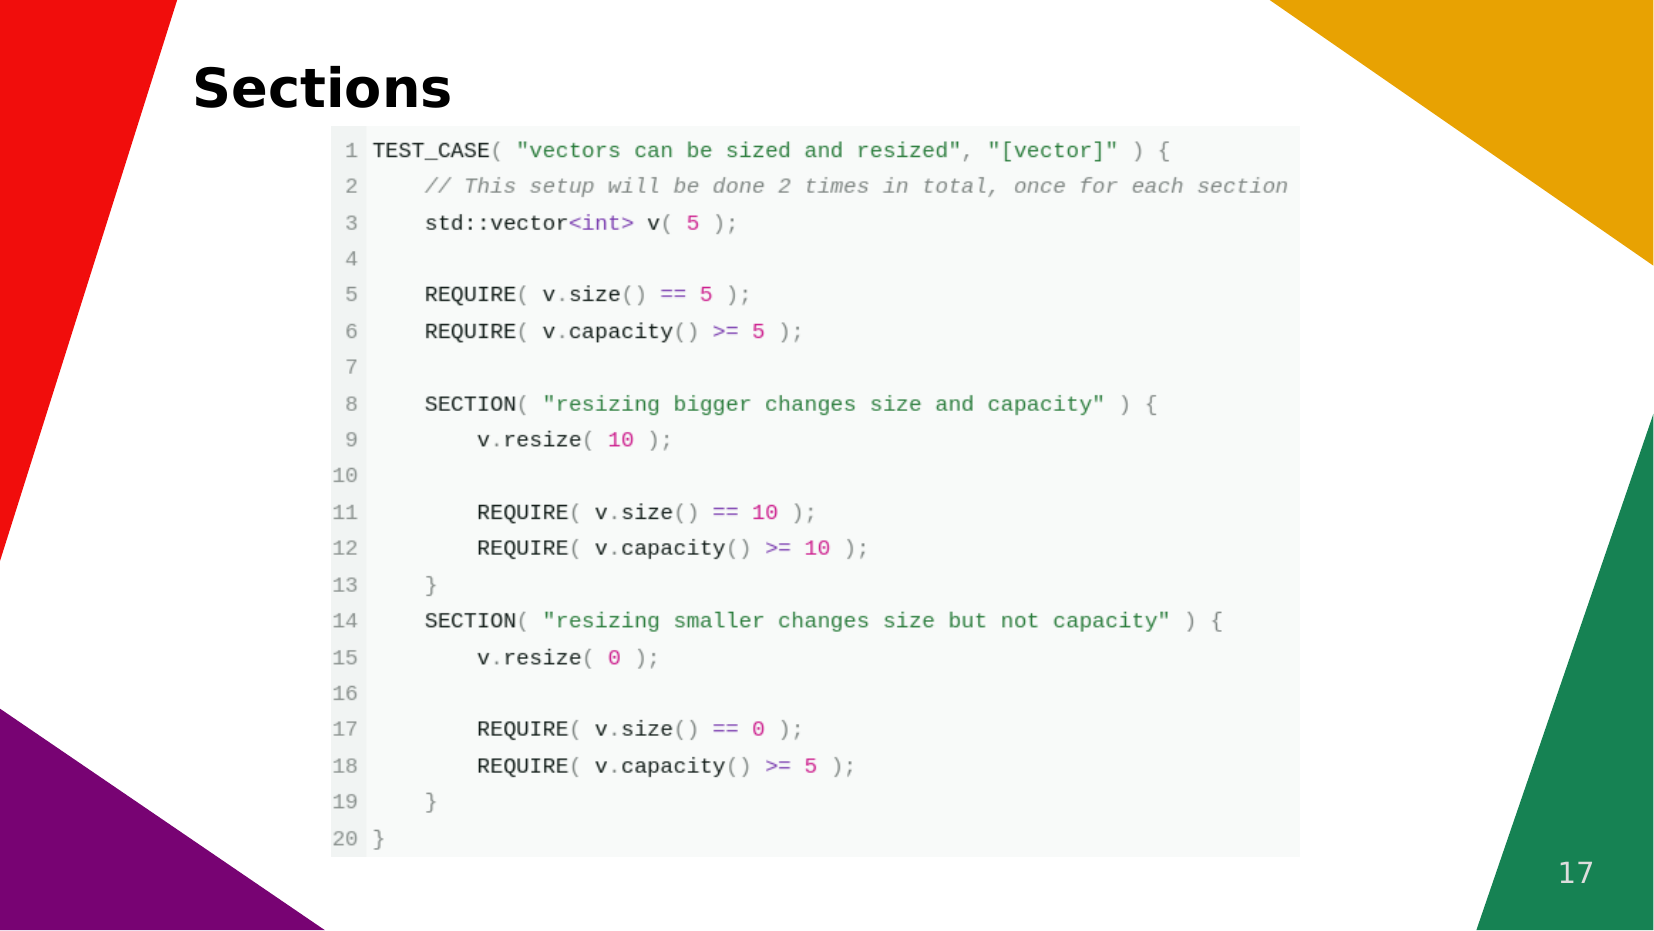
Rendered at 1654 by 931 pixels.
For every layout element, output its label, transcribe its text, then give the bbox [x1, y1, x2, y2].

picture [331, 126, 1300, 857]
text_box Sections [177, 17, 1241, 159]
